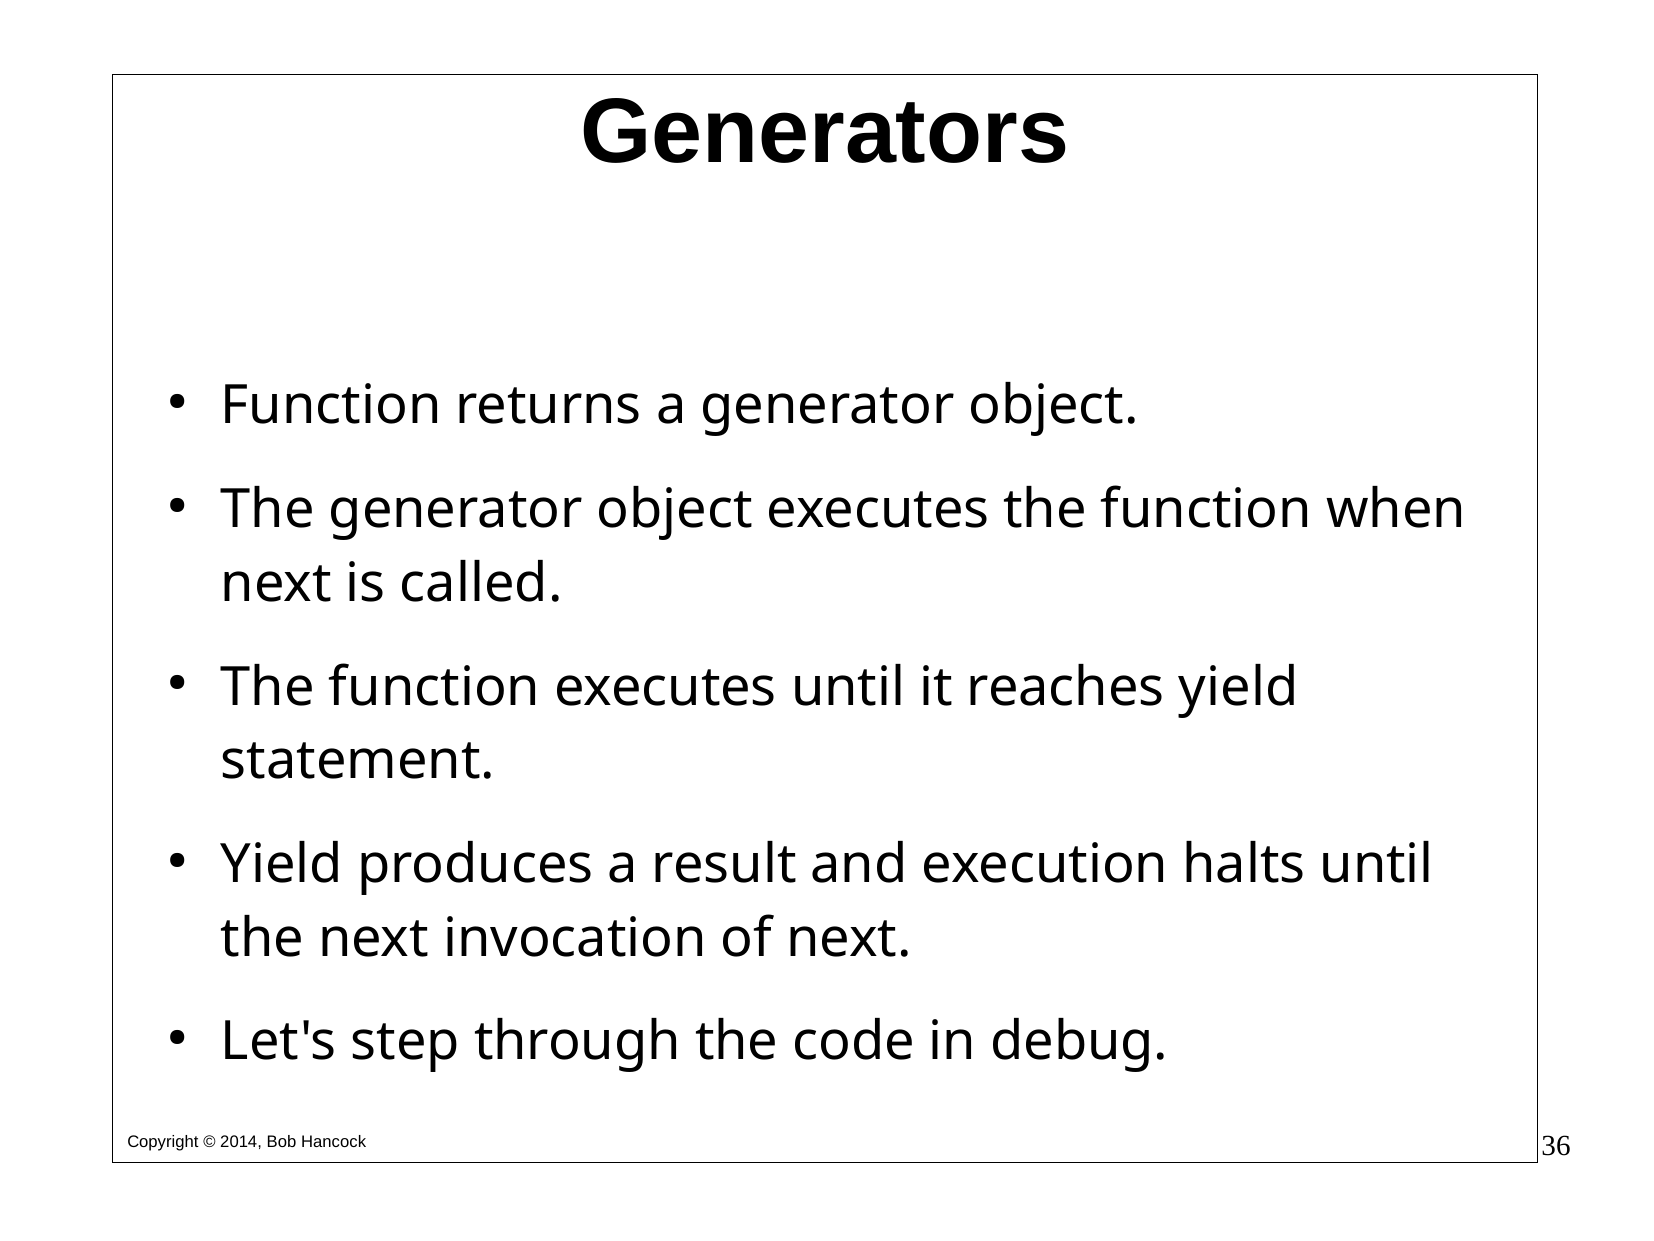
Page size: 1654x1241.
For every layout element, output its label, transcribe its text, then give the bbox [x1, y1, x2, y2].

title Generators [112, 75, 1538, 188]
text_box Copyright © 2014, Bob Hancock [112, 1125, 382, 1159]
list Function returns a generator object. The generator object executes the function when next is called. The function executes until it reaches yield statement. Yield produces a result and execution halts until the next invocation of next. Let's step through the code in debug. [150, 262, 1501, 1126]
